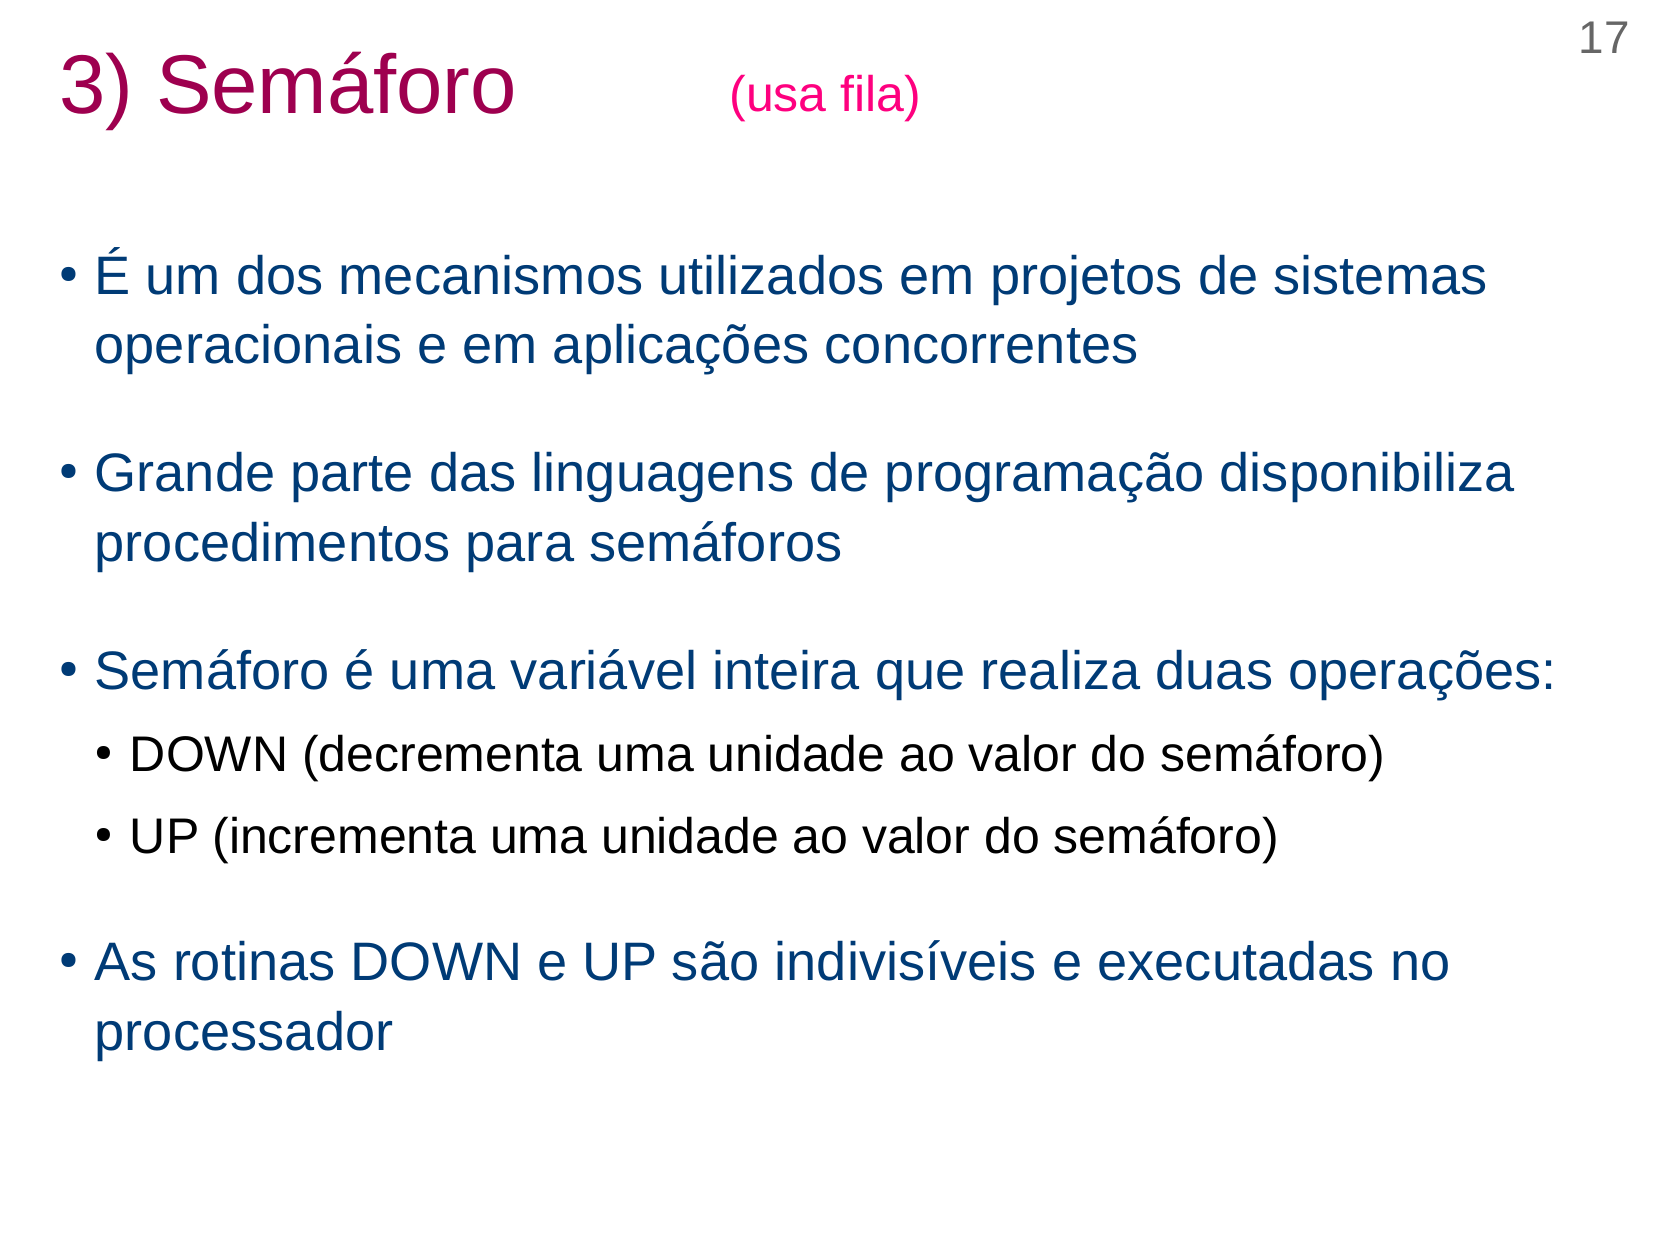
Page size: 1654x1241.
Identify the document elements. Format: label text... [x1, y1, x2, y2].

title 3) Semáforo [59, 29, 1595, 148]
list É um dos mecanismos utilizados em projetos de sistemas operacionais e em aplicações concorrentes Grande parte das linguagens de programação disponibiliza procedimentos para semáforos Semáforo é uma variável inteira que realiza duas operações: DOWN (decrementa uma unidade ao valor do semáforo) UP (incrementa uma unidade ao valor do semáforo) As rotinas DOWN e UP são indivisíveis e executadas no processador [59, 236, 1595, 1211]
text_box (usa fila) [714, 59, 936, 130]
